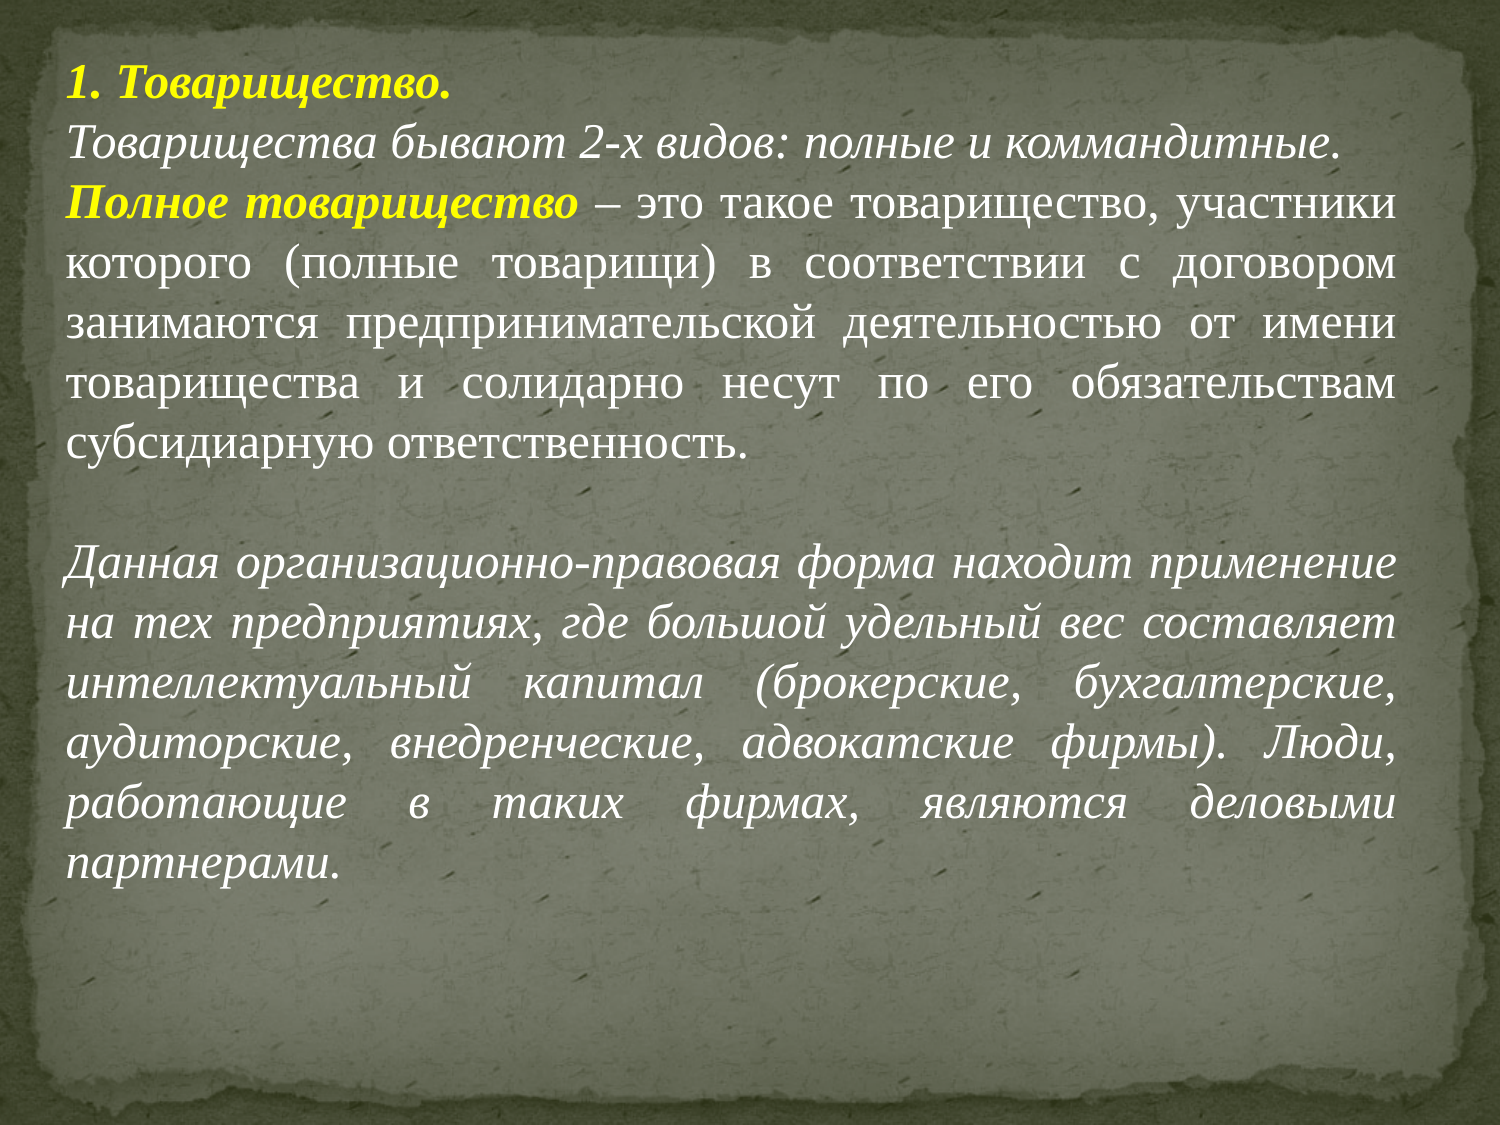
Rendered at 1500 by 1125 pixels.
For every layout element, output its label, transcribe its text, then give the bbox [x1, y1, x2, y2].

text_box 1. Товарищество. Товарищества бывают 2-х видов: полные и коммандитные. Полное товарищество – это такое товарищество, участники которого (полные товарищи) в соответствии с договором занимаются предпринимательской деятельностью от имени товарищества и солидарно несут по его обязательствам субсидиарную ответственность. Данная организационно-правовая форма находит применение на тех предприятиях, где большой удельный вес составляет интеллектуальный капитал (брокерские, бухгалтерские, аудиторские, внедренческие, адвокатские фирмы). Люди, работающие в таких фирмах, являются деловыми партнерами. [51, 41, 1438, 956]
